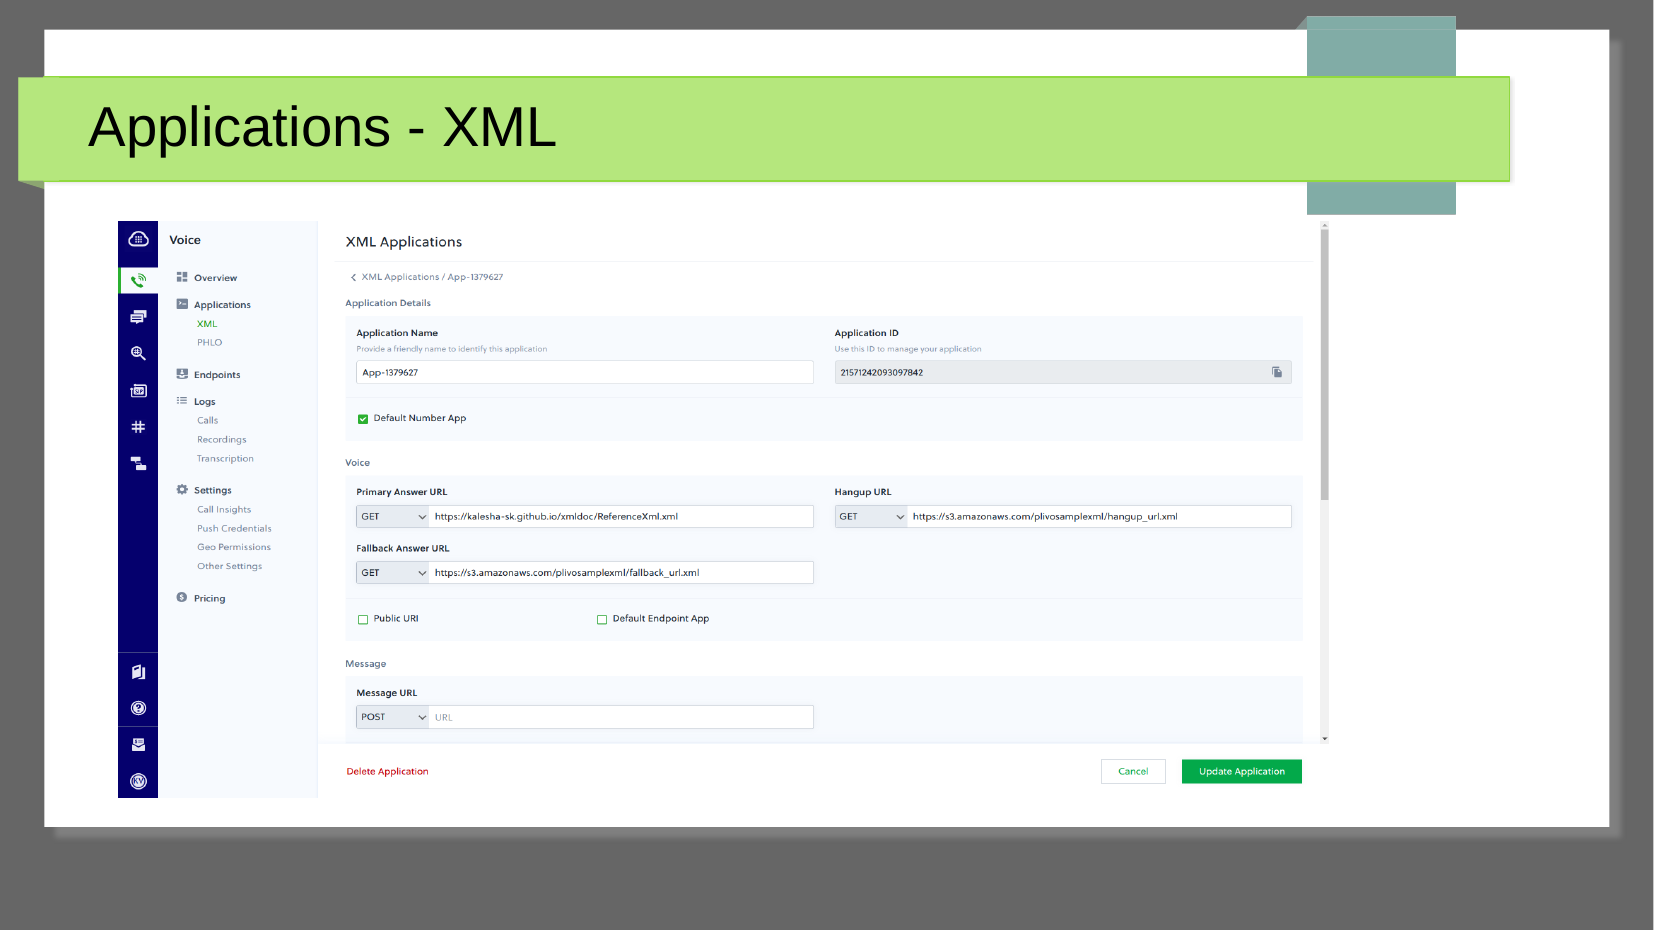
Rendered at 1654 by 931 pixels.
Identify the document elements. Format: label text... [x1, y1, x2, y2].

picture [118, 221, 1329, 798]
title Applications - XML [88, 32, 1506, 222]
